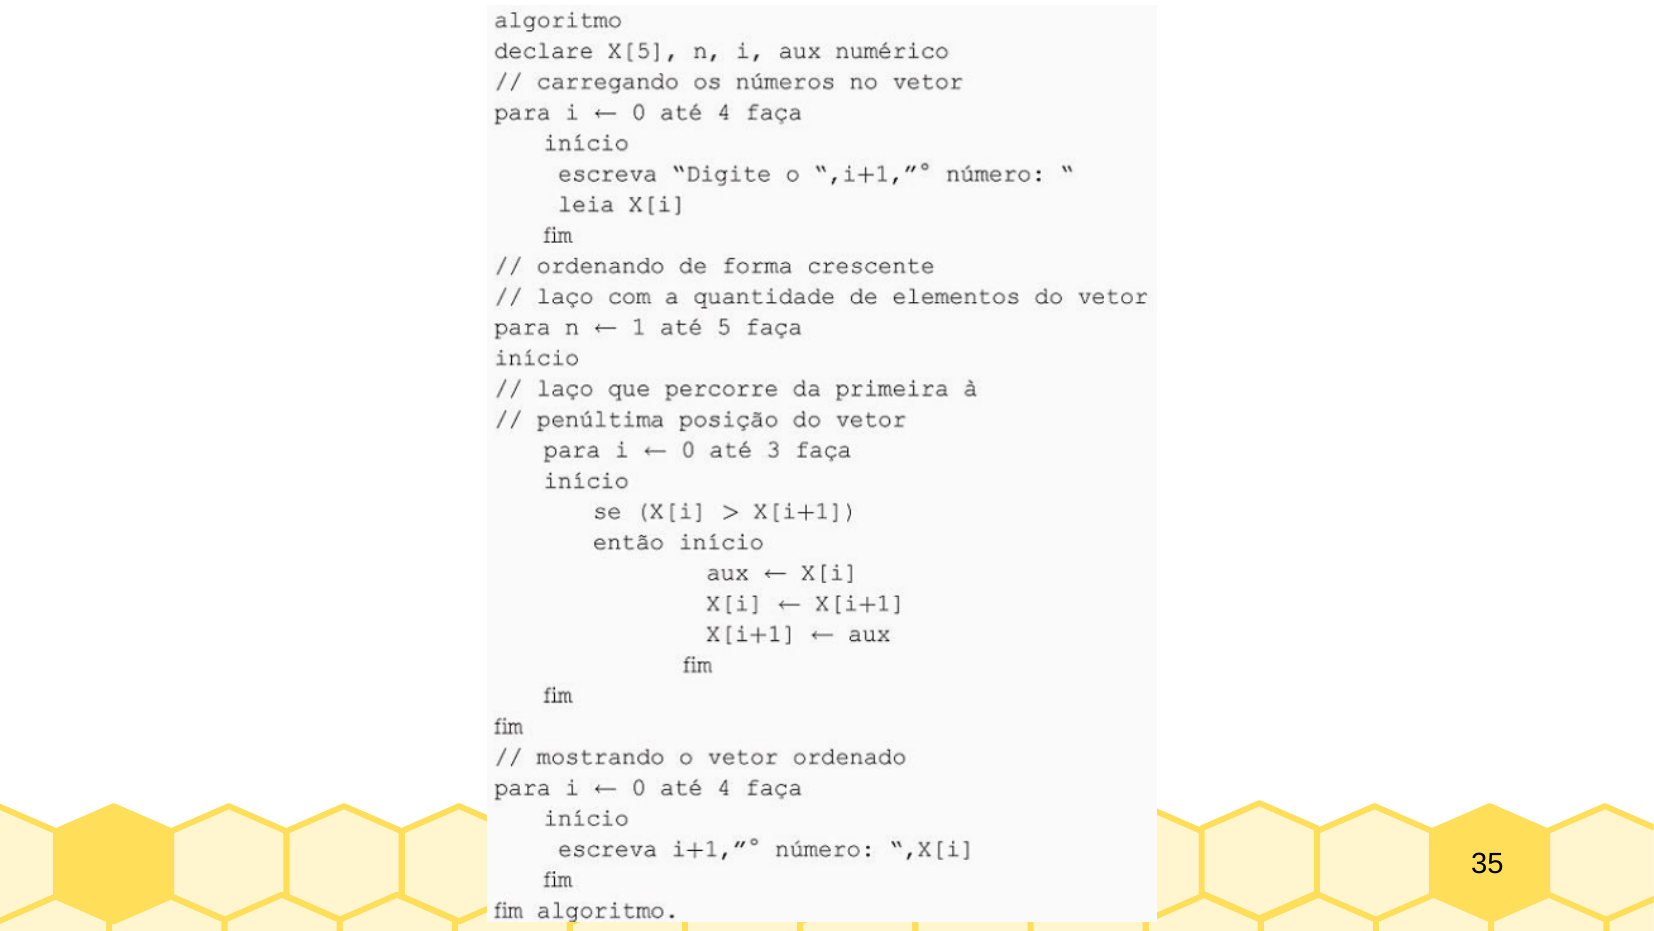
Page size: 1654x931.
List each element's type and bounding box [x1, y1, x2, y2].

picture [487, 5, 1157, 922]
